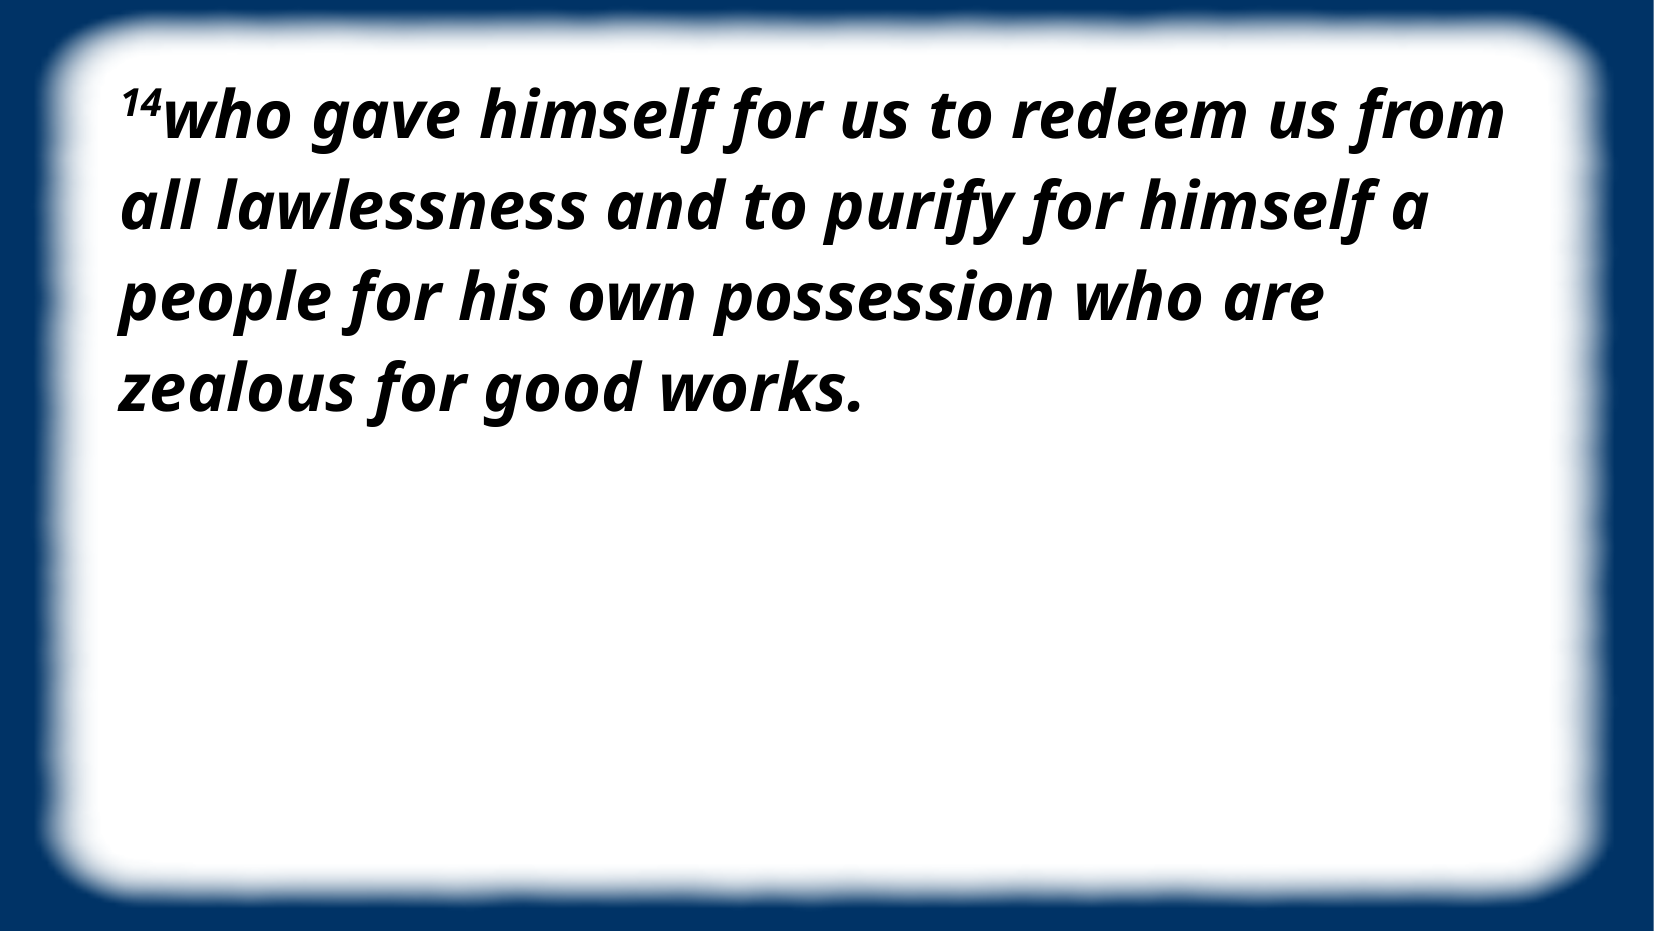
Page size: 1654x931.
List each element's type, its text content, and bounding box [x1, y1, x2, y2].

picture [0, 0, 1654, 931]
text_box 14who gave himself for us to redeem us from all lawlessness and to purify for himself a people for his own possession who are zealous for good works. [105, 60, 1546, 486]
